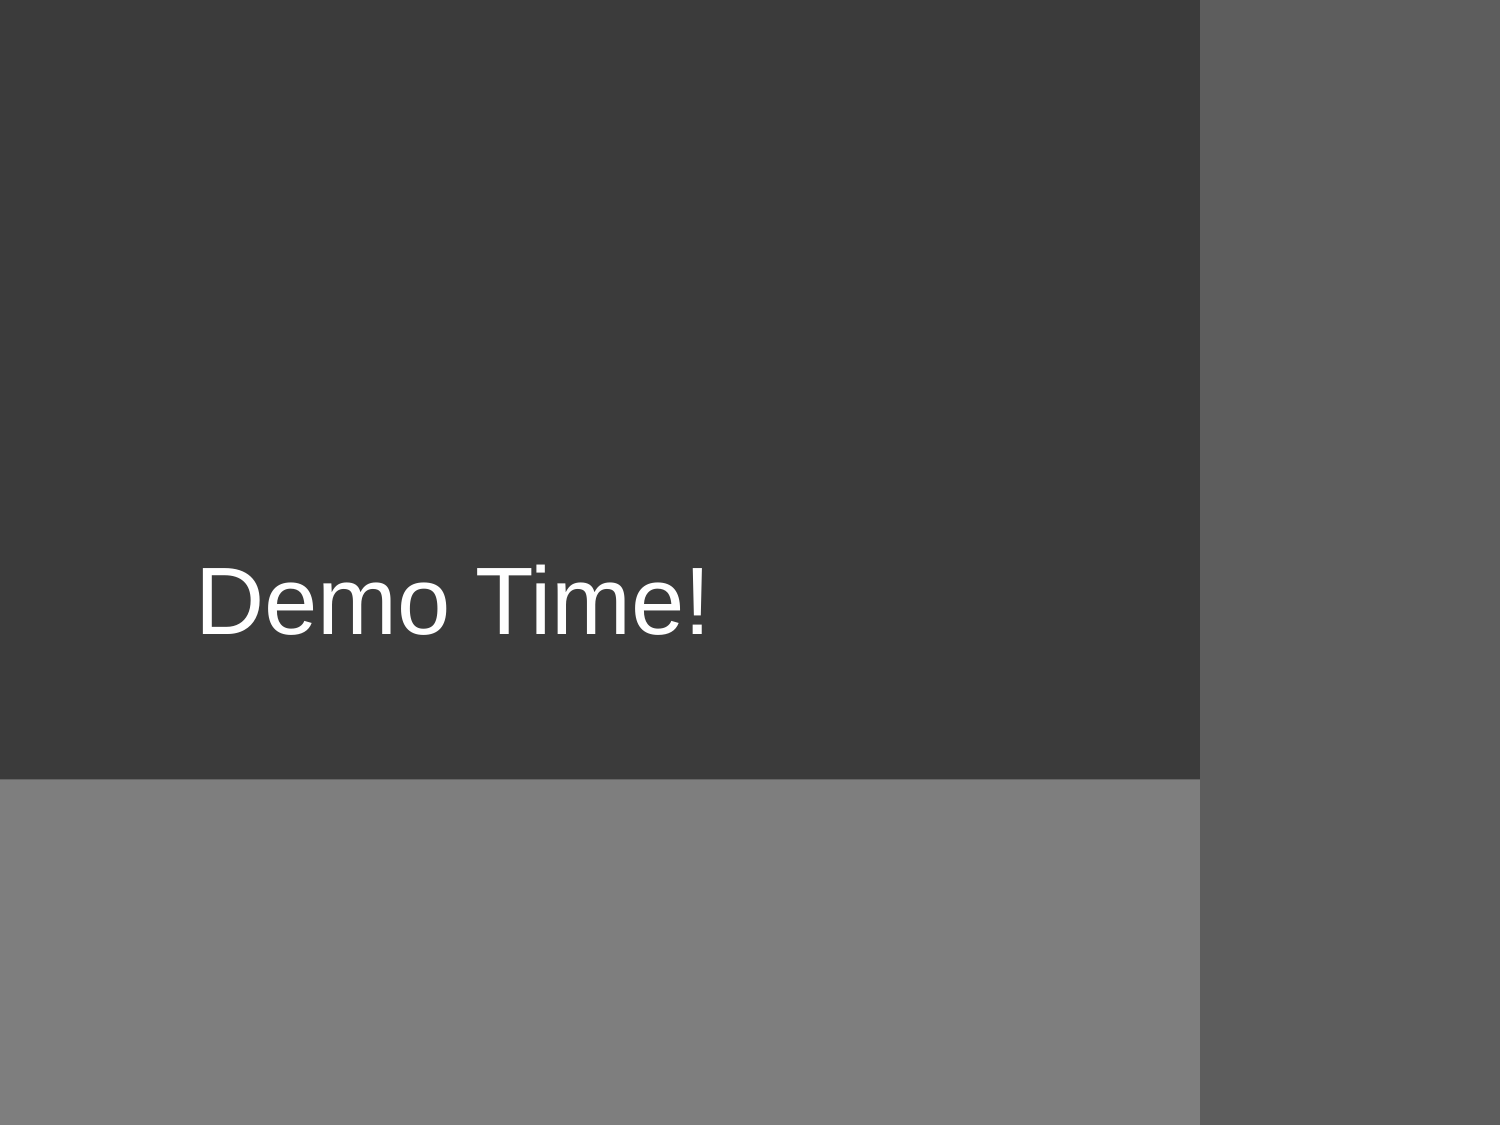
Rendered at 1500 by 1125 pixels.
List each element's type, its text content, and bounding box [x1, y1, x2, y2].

text_box Demo Time! [194, 502, 1420, 690]
